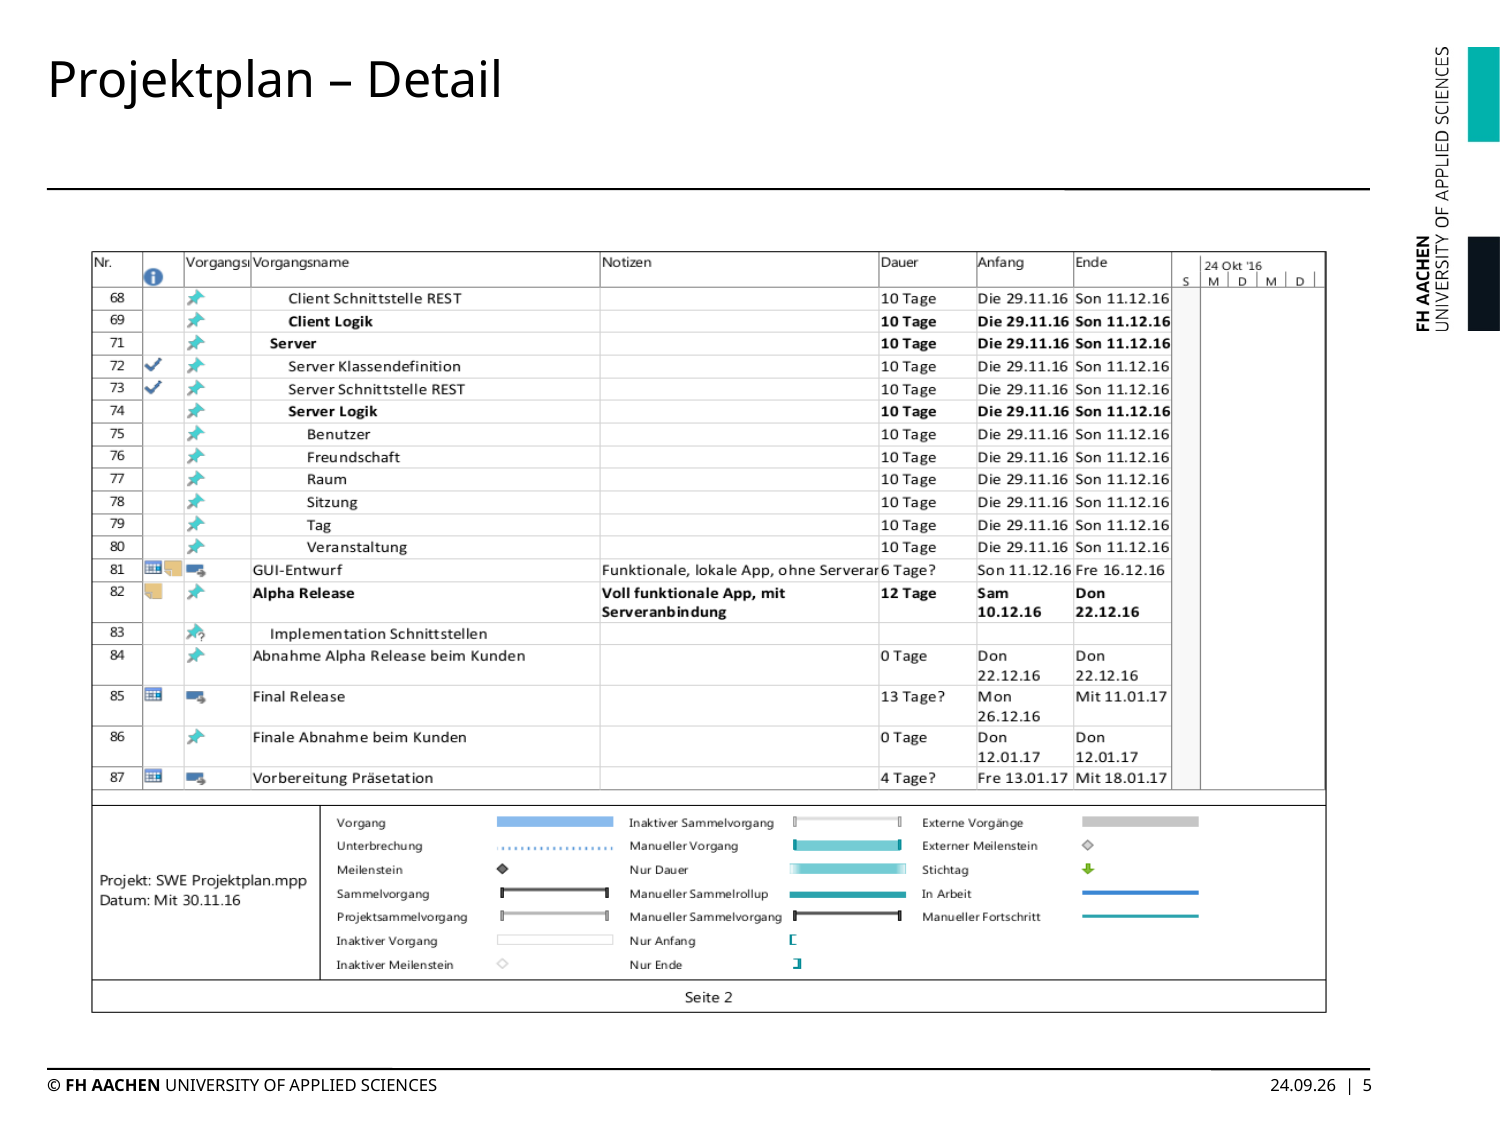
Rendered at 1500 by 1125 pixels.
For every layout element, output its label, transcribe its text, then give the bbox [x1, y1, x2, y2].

title Projektplan – Detail [47, 47, 1370, 130]
picture [35, 200, 1382, 1063]
picture [1404, 47, 1500, 331]
